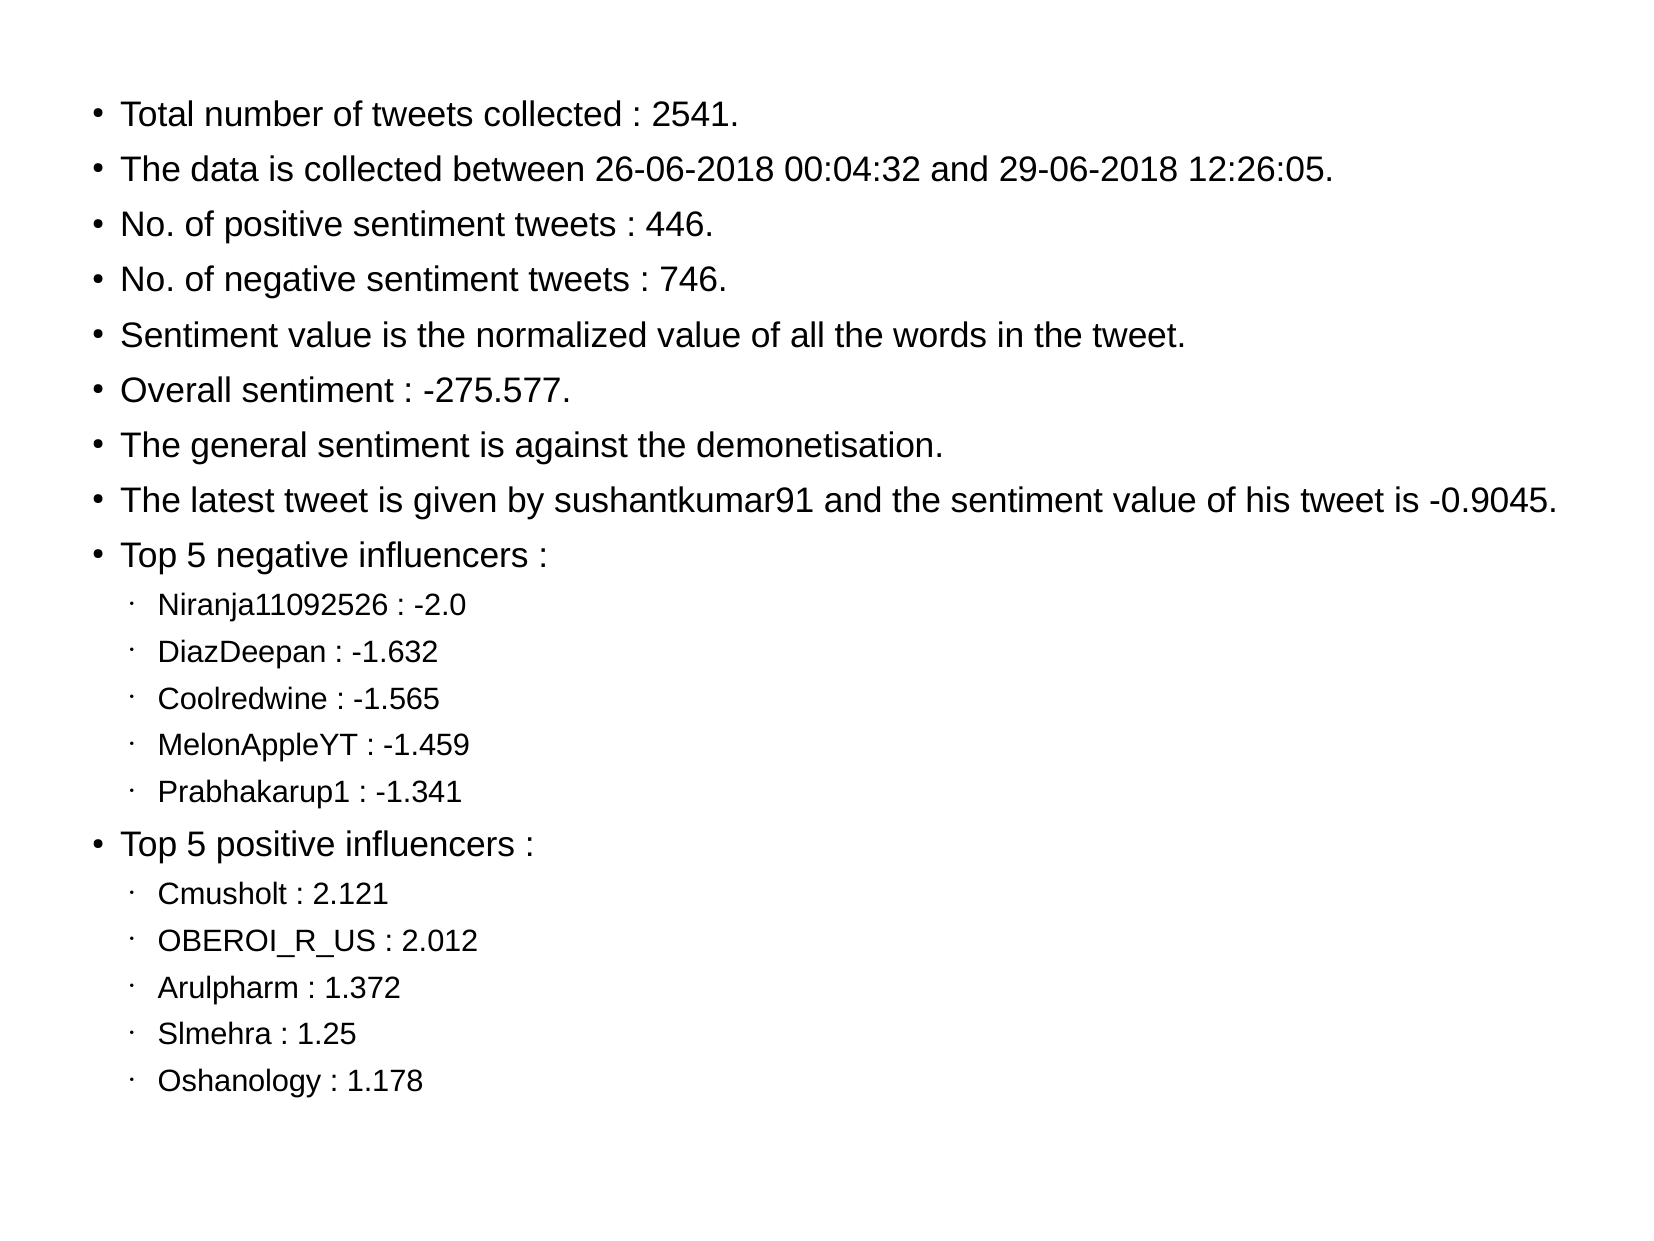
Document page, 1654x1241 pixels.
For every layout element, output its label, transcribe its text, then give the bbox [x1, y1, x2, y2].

list Total number of tweets collected : 2541. The data is collected between 26-06-2018 00:04:32 and 29-06-2018 12:26:05. No. of positive sentiment tweets : 446. No. of negative sentiment tweets : 746. Sentiment value is the normalized value of all the words in the tweet. Overall sentiment : -275.577. The general sentiment is against the demonetisation. The latest tweet is given by sushantkumar91 and the sentiment value of his tweet is -0.9045. Top 5 negative influencers : Niranja11092526 : -2.0 DiazDeepan : -1.632 Coolredwine : -1.565 MelonAppleYT : -1.459 Prabhakarup1 : -1.341 Top 5 positive influencers : Cmusholt : 2.121 OBEROI_R_US : 2.012 Arulpharm : 1.372 Slmehra : 1.25 Oshanology : 1.178 [82, 94, 1571, 1134]
